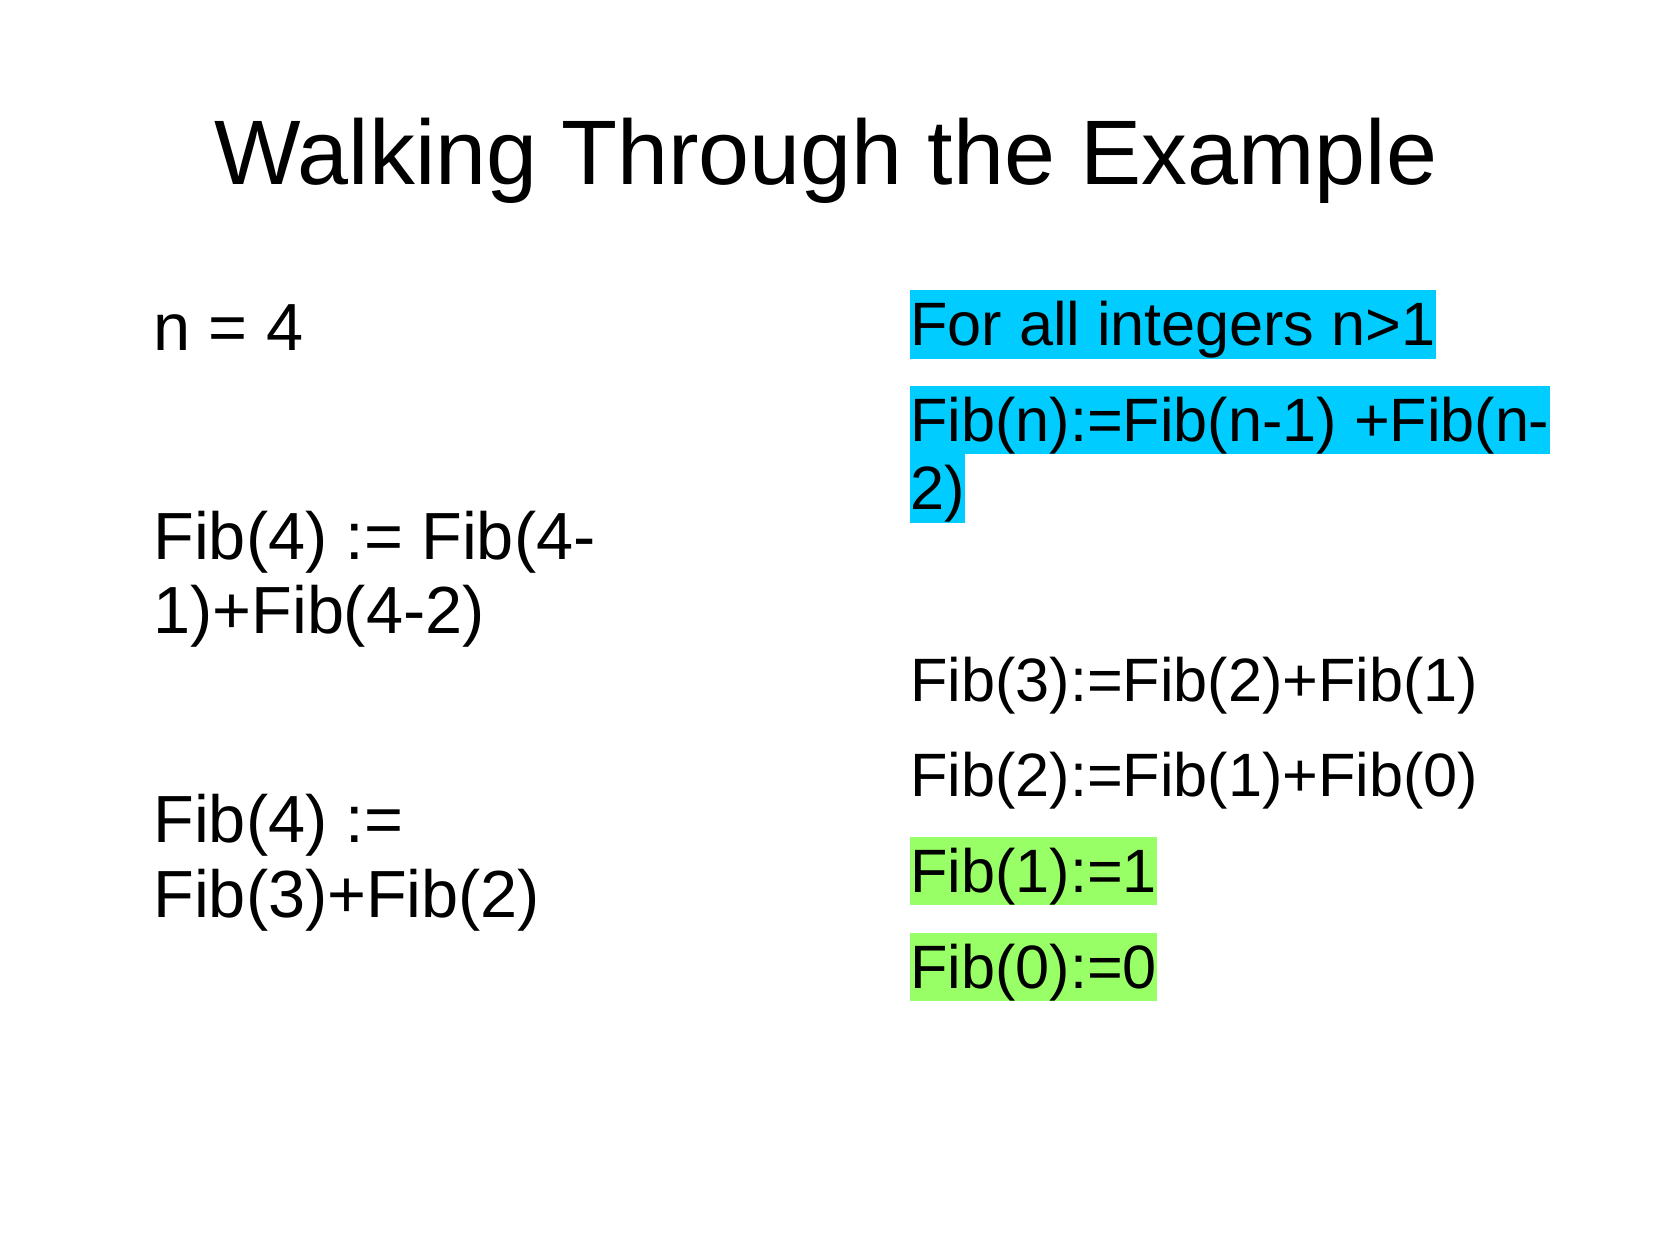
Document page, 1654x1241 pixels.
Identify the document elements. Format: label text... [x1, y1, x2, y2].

title Walking Through the Example [82, 49, 1571, 257]
list For all integers n>1 Fib(n):=Fib(n-1) +Fib(n-2) Fib(3):=Fib(2)+Fib(1) Fib(2):=Fib(1)+Fib(0) Fib(1):=1 Fib(0):=0 [845, 290, 1572, 1010]
list n = 4 Fib(4) := Fib(4-1)+Fib(4-2) Fib(4) := Fib(3)+Fib(2) [82, 290, 809, 1010]
